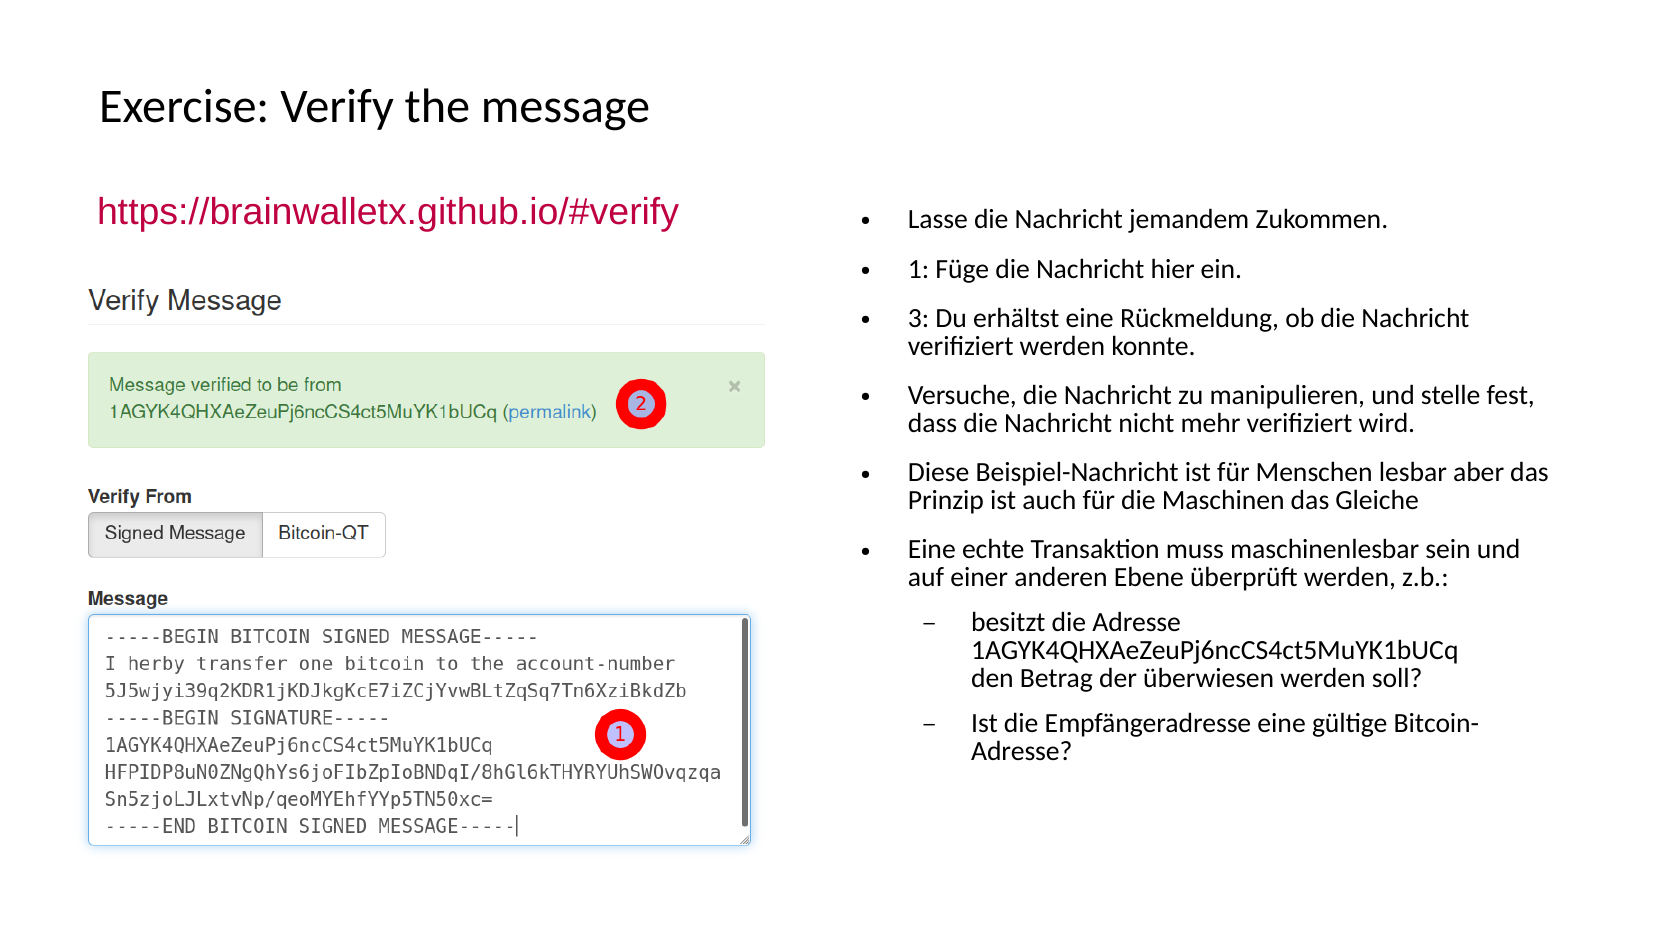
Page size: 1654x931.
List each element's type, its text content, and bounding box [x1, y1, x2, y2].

list Lasse die Nachricht jemandem Zukommen. 1: Füge die Nachricht hier ein. 3: Du erhältst eine Rückmeldung, ob die Nachricht verifiziert werden konnte. Versuche, die Nachricht zu manipulieren, und stelle fest, dass die Nachricht nicht mehr verifiziert wird. Diese Beispiel-Nachricht ist für Menschen lesbar aber das Prinzip ist auch für die Maschinen das Gleiche Eine echte Transaktion muss maschinenlesbar sein und auf einer anderen Ebene überprüft werden, z.b.: besitzt die Adresse 1AGYK4QHXAeZeuPj6ncCS4ct5MuYK1bUCq den Betrag der überwiesen werden soll? Ist die Empfängeradresse eine gültige Bitcoin-Adresse? [844, 207, 1558, 780]
title Exercise: Verify the message [99, 27, 1555, 193]
picture [75, 269, 776, 864]
text_box https://brainwalletx.github.io/#verify [82, 183, 766, 241]
